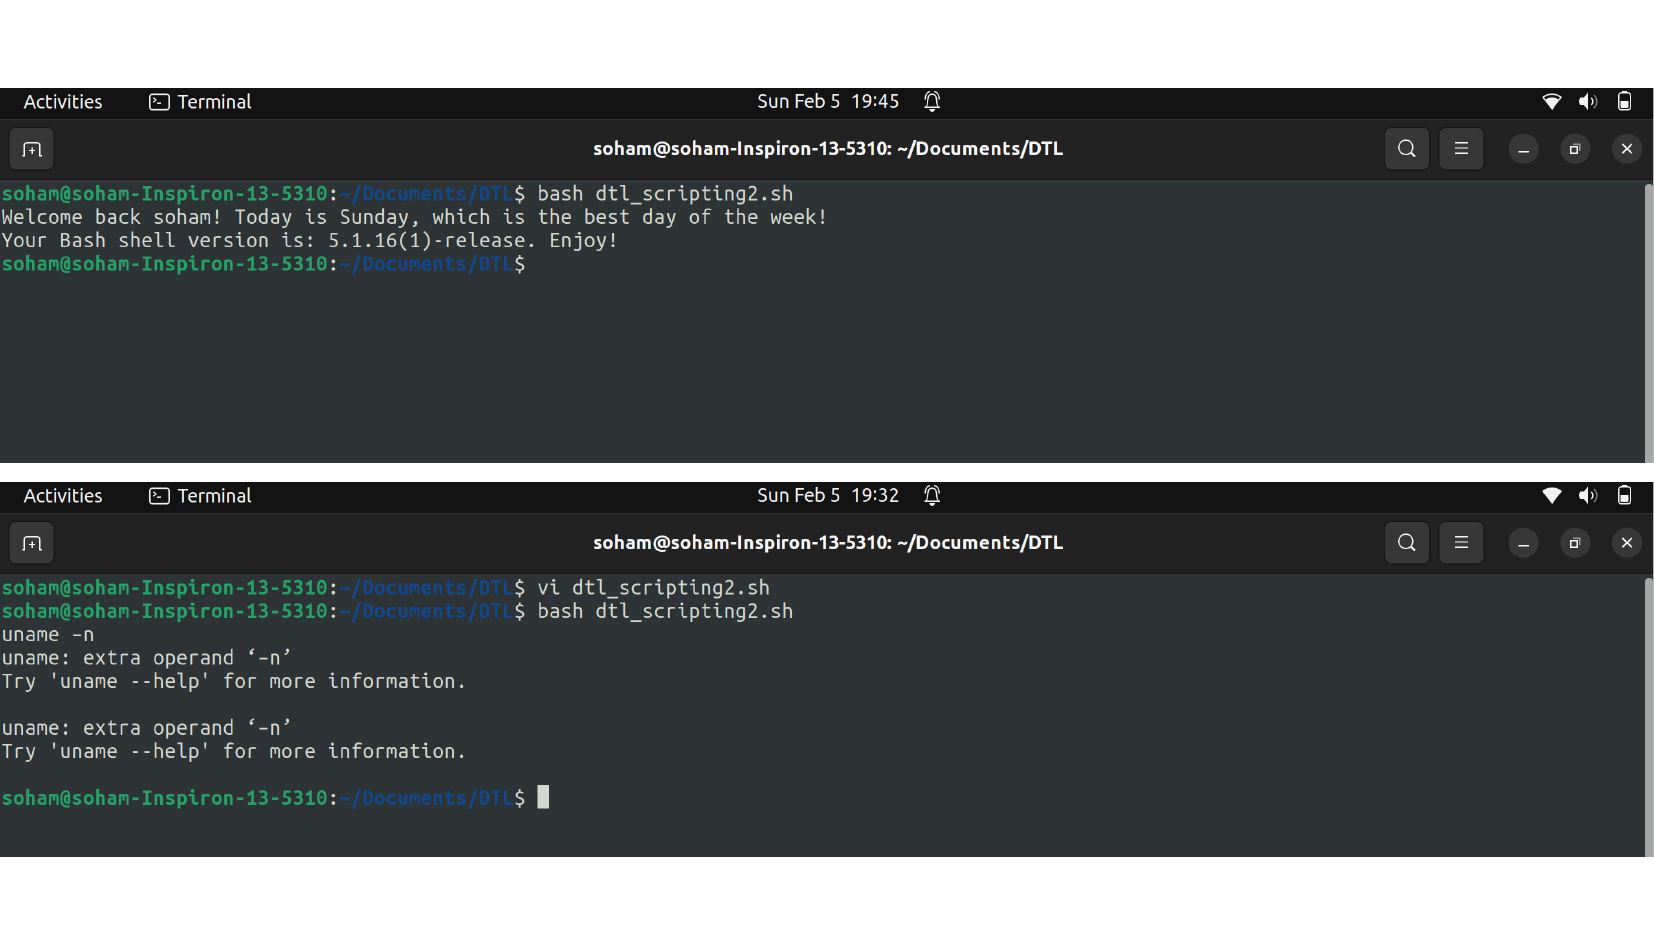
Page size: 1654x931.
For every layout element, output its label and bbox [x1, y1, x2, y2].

picture [0, 482, 1654, 857]
picture [0, 88, 1654, 463]
